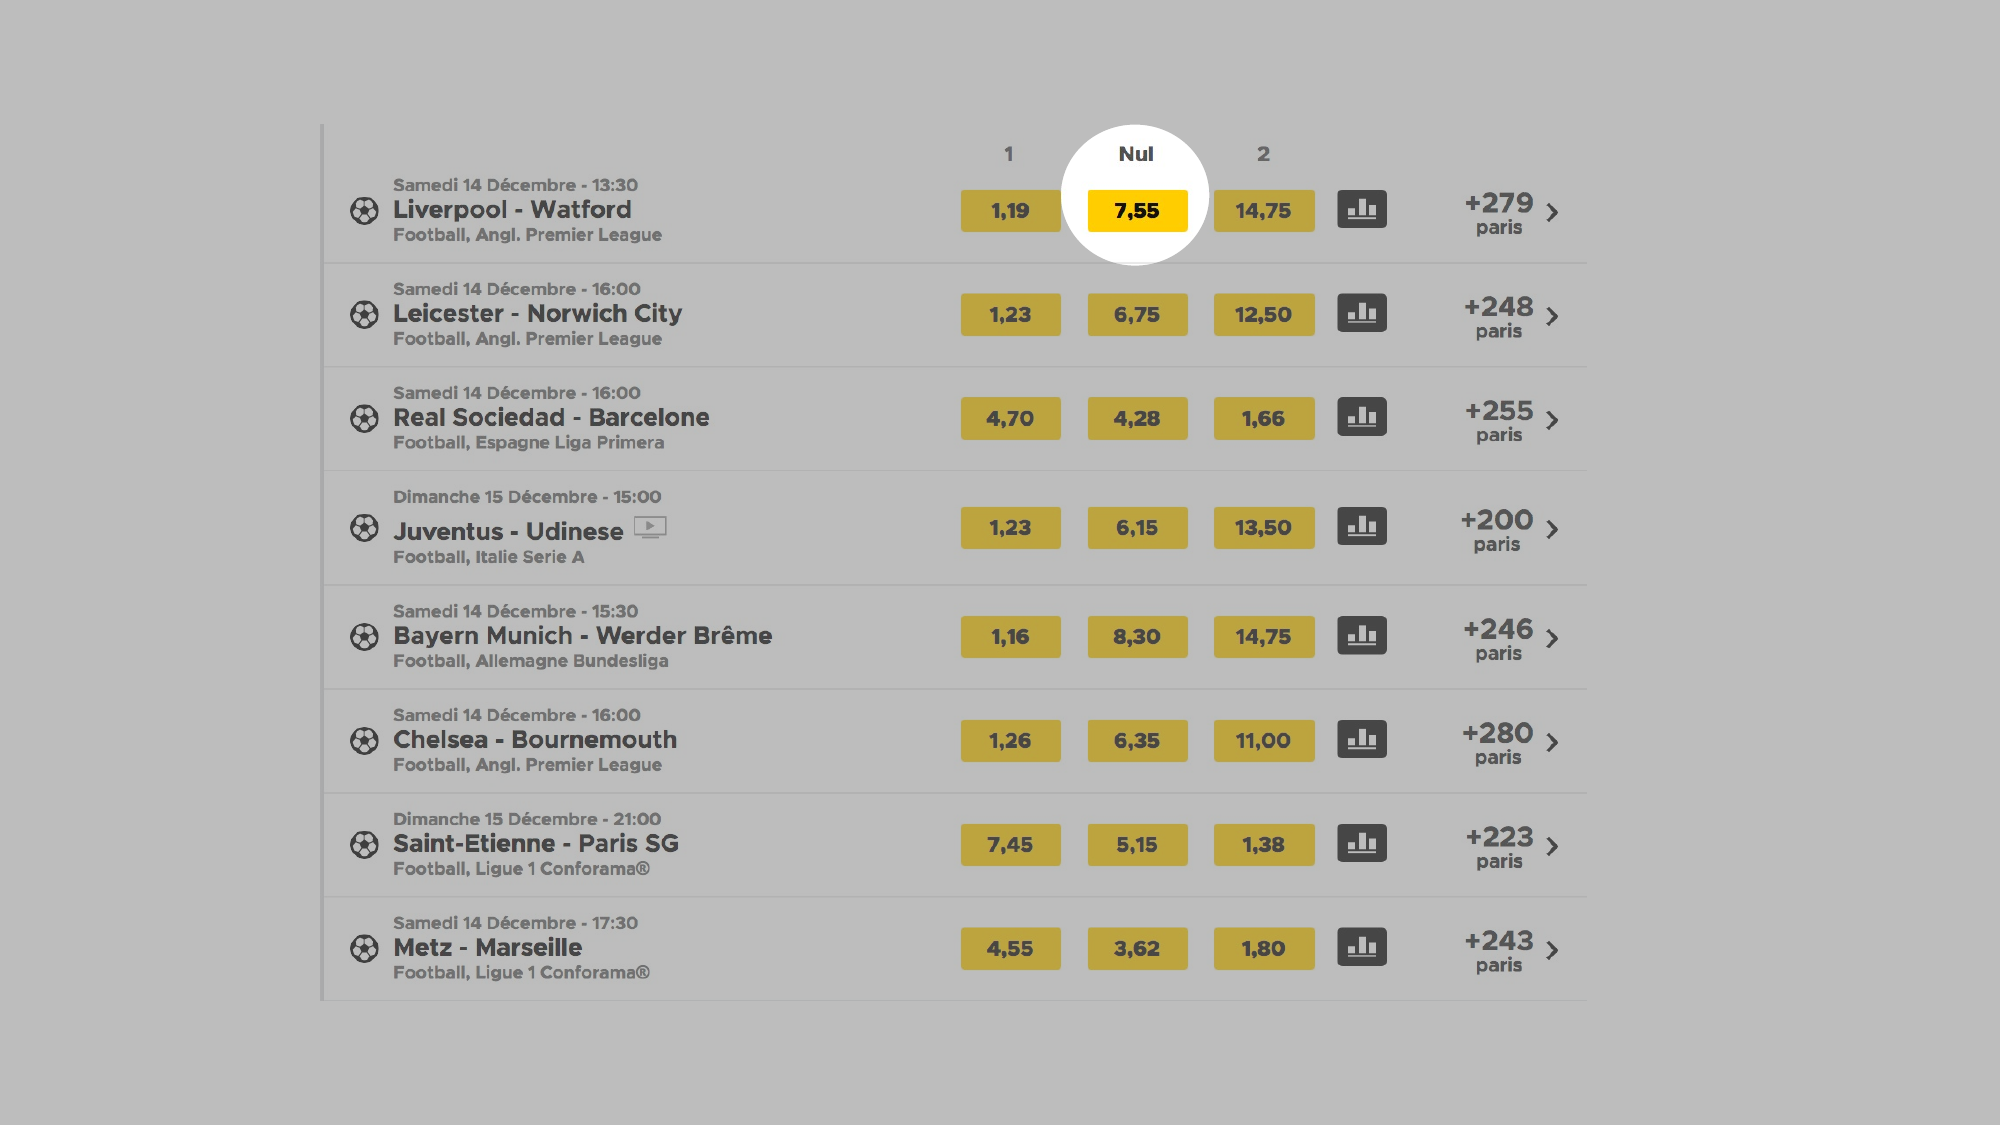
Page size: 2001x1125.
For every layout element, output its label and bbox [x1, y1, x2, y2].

picture [1061, 125, 1209, 265]
text_box [0, 0, 2000, 1125]
